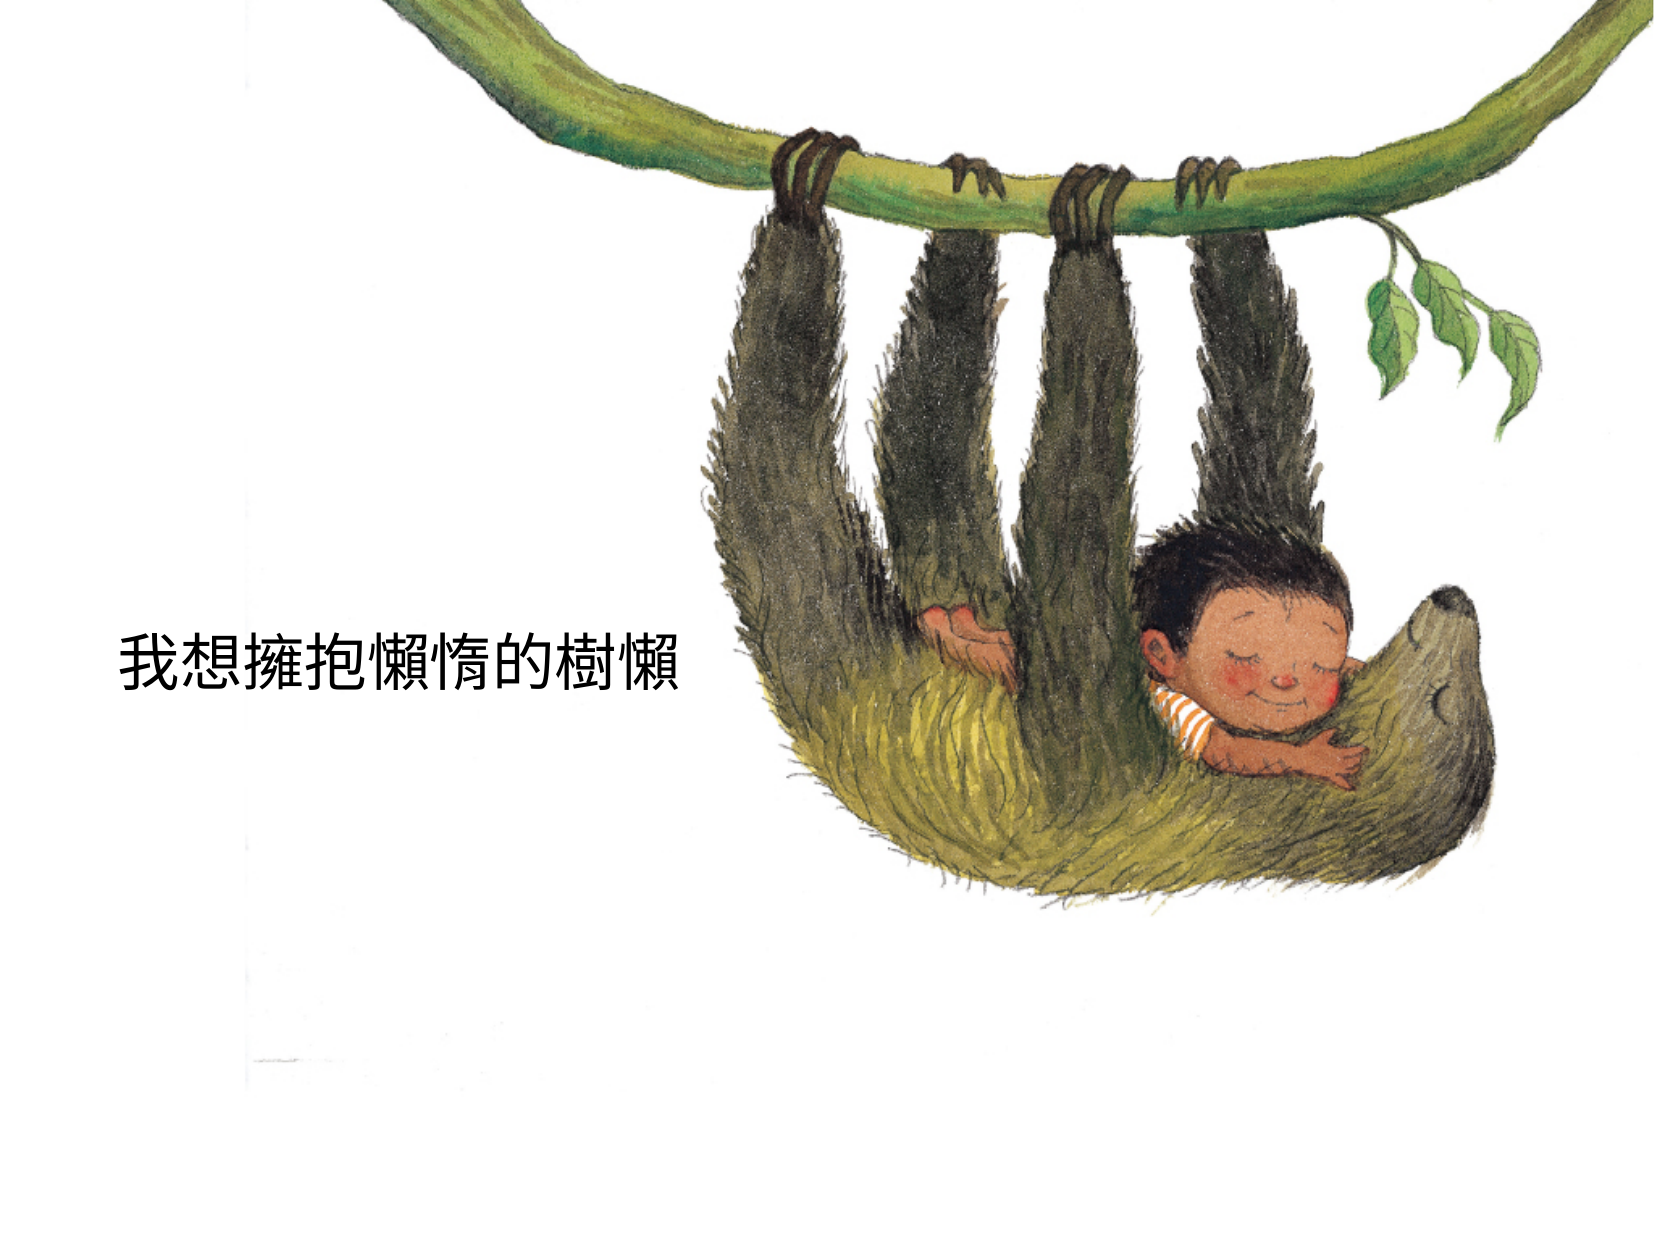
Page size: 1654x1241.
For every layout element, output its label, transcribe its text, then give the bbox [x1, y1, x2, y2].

picture [0, 0, 1654, 1240]
title 我想擁抱懶惰的樹懶 [53, 555, 745, 763]
